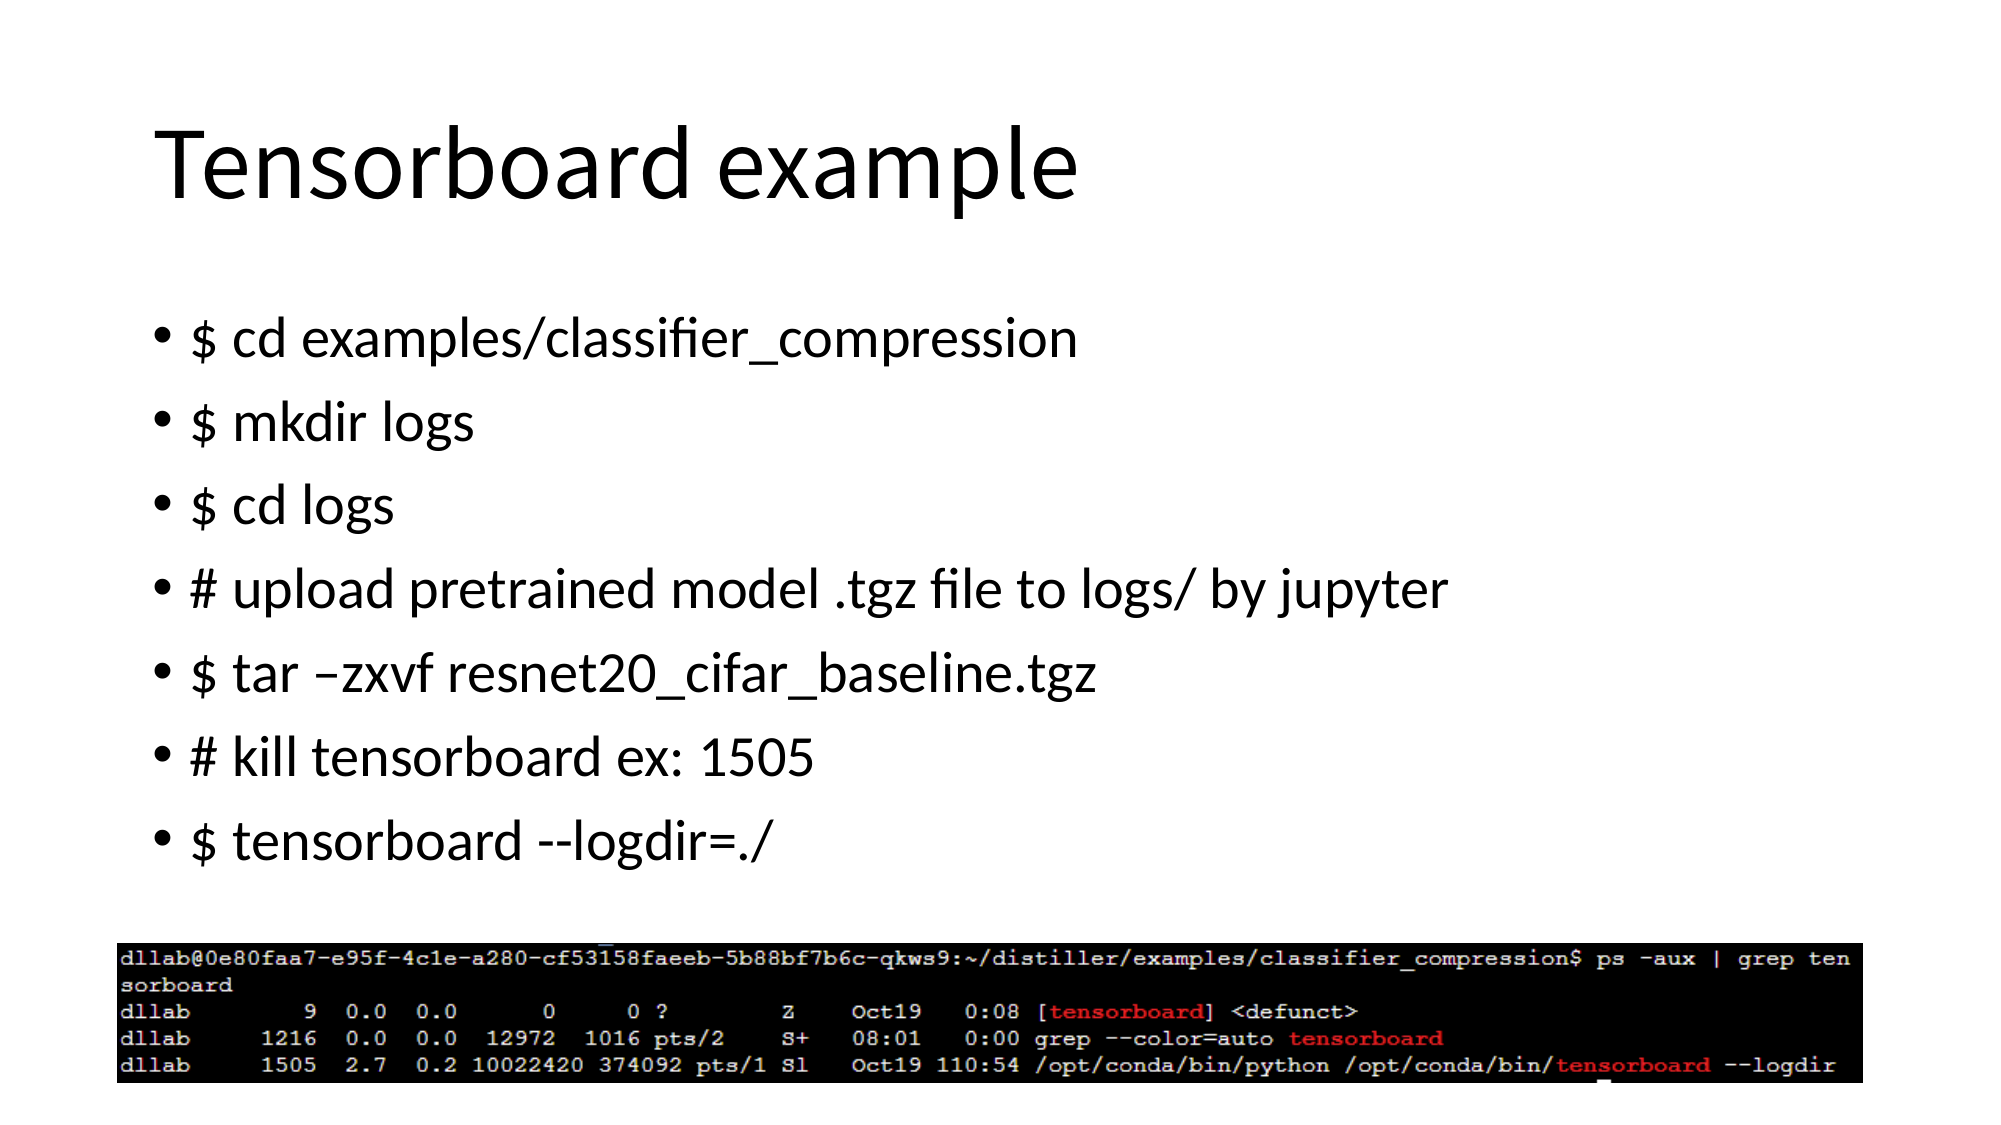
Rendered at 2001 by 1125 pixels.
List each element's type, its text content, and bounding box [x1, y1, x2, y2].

picture [117, 943, 1863, 1083]
title Tensorboard example [137, 59, 1863, 278]
list $ cd examples/classifier_compression $ mkdir logs $ cd logs # upload pretrained model .tgz file to logs/ by jupyter $ tar –zxvf resnet20_cifar_baseline.tgz # kill tensorboard ex: 1505 $ tensorboard --logdir=./ [137, 299, 1863, 943]
